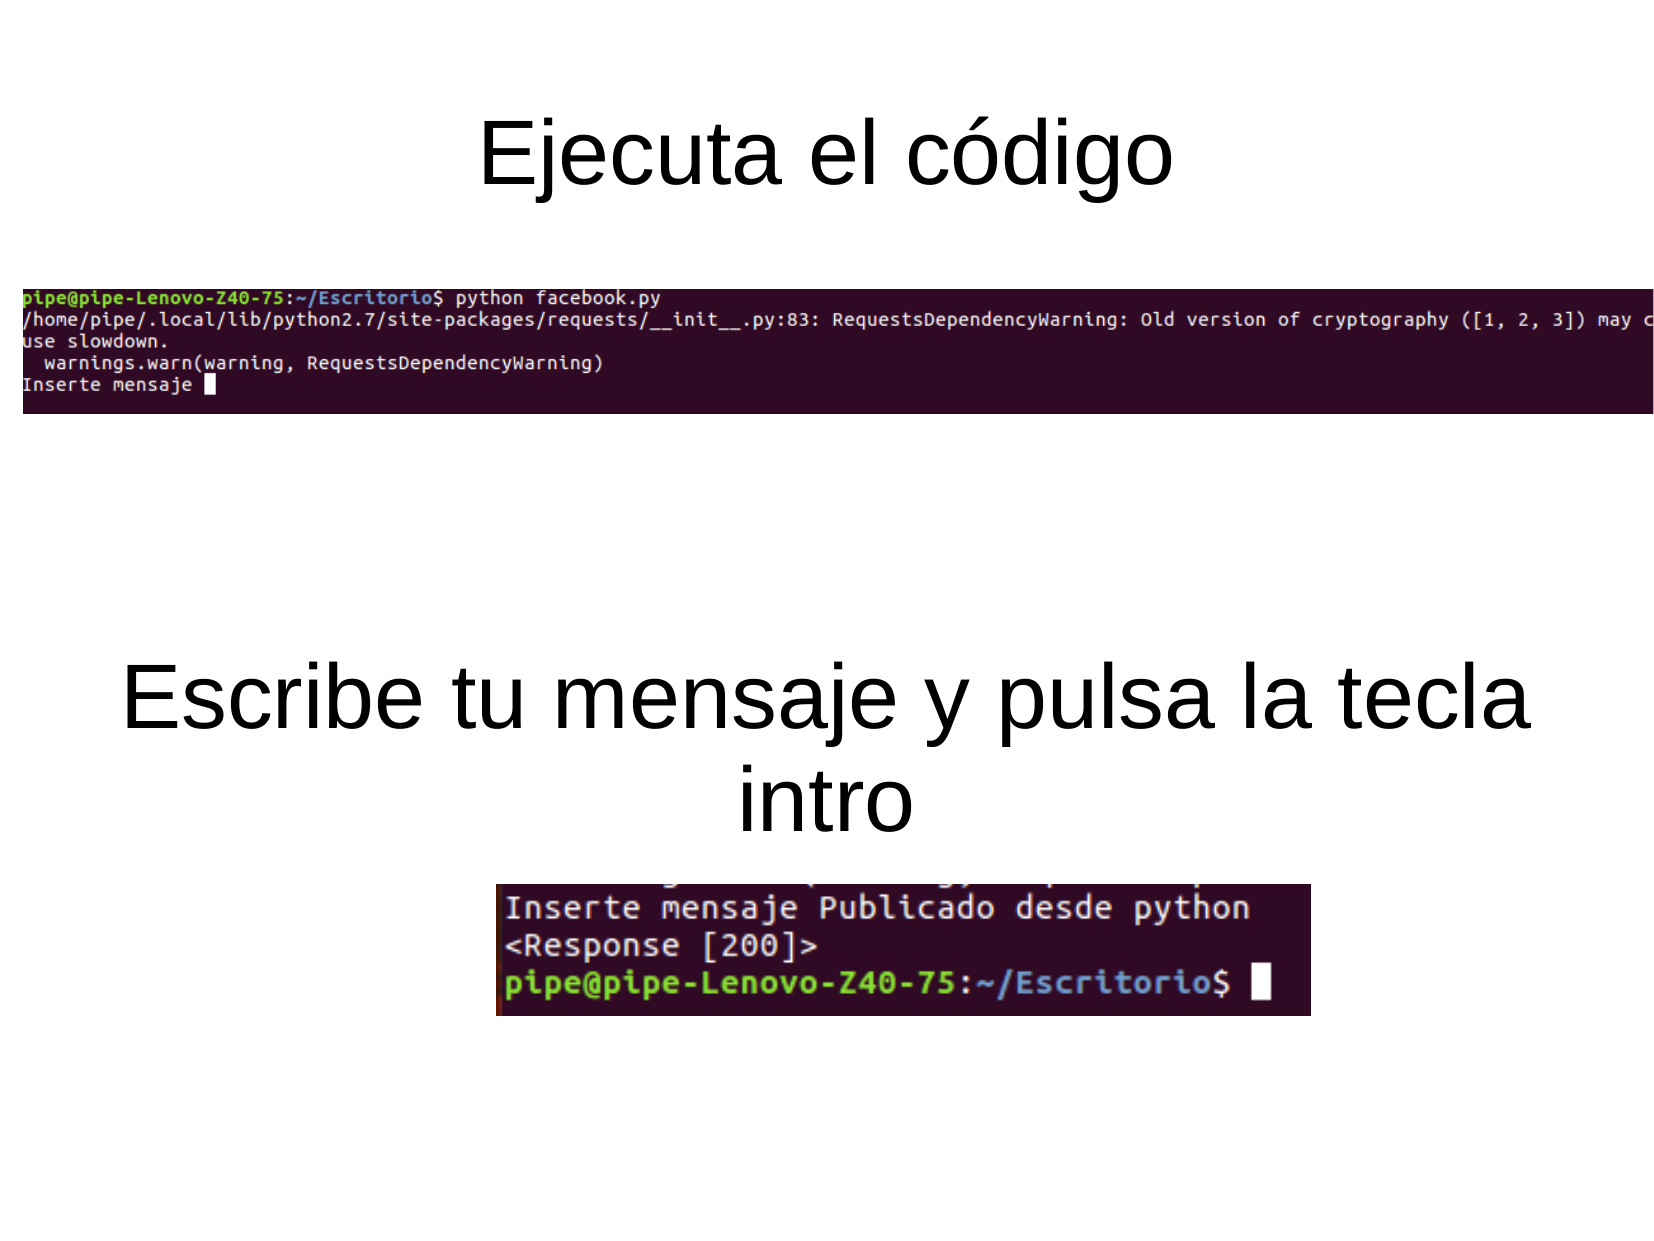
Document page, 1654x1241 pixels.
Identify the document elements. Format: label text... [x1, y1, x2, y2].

title Escribe tu mensaje y pulsa la tecla intro [82, 644, 1571, 852]
picture [496, 884, 1311, 1016]
title Ejecuta el código [82, 49, 1571, 257]
picture [23, 289, 1654, 414]
